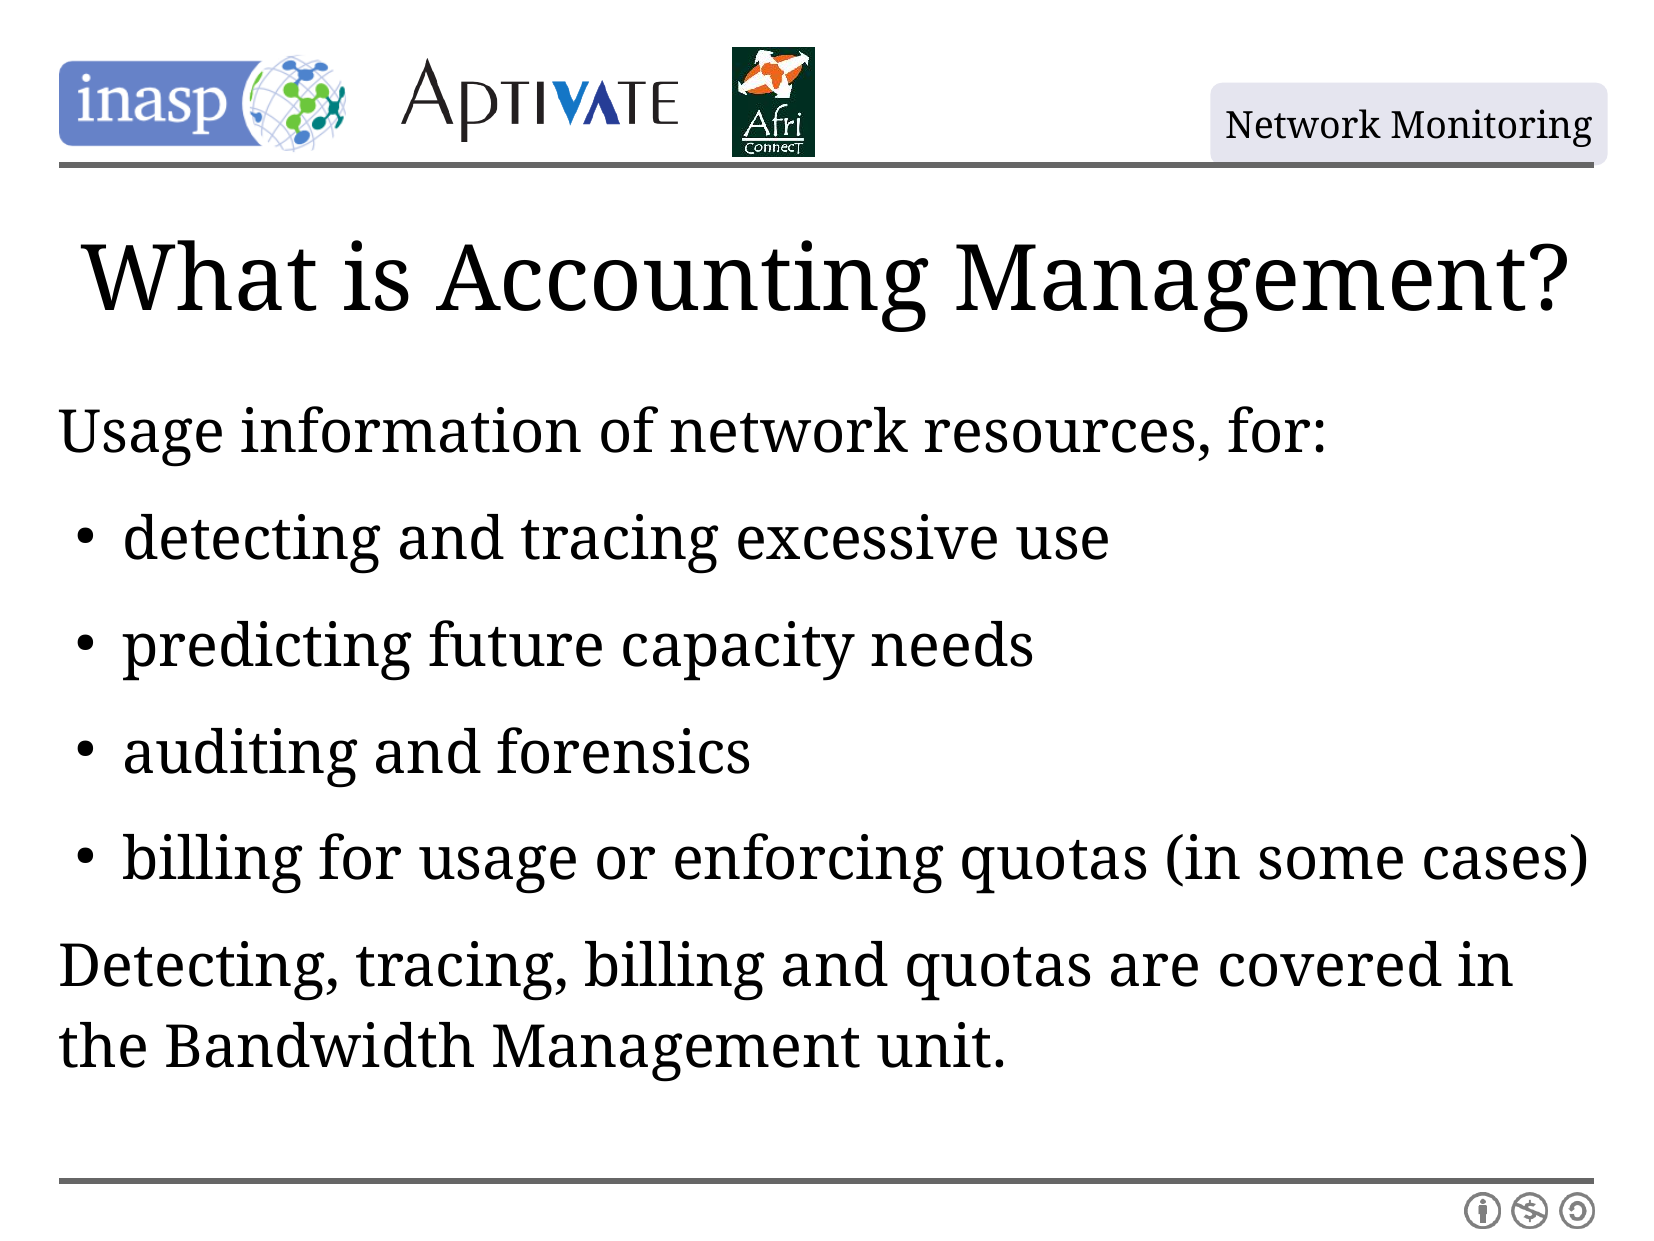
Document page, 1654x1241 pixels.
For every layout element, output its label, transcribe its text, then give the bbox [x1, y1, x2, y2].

picture [1464, 1192, 1501, 1229]
picture [59, 47, 355, 160]
picture [1559, 1192, 1595, 1229]
picture [732, 47, 815, 157]
title What is Accounting Management? [59, 212, 1595, 343]
list Usage information of network resources, for: detecting and tracing excessive use predicting future capacity needs auditing and forensics billing for usage or enforcing quotas (in some cases) Detecting, tracing, billing and quotas are covered in the Bandwidth Management unit. [59, 389, 1595, 1109]
picture [1511, 1192, 1548, 1229]
picture [401, 58, 678, 142]
